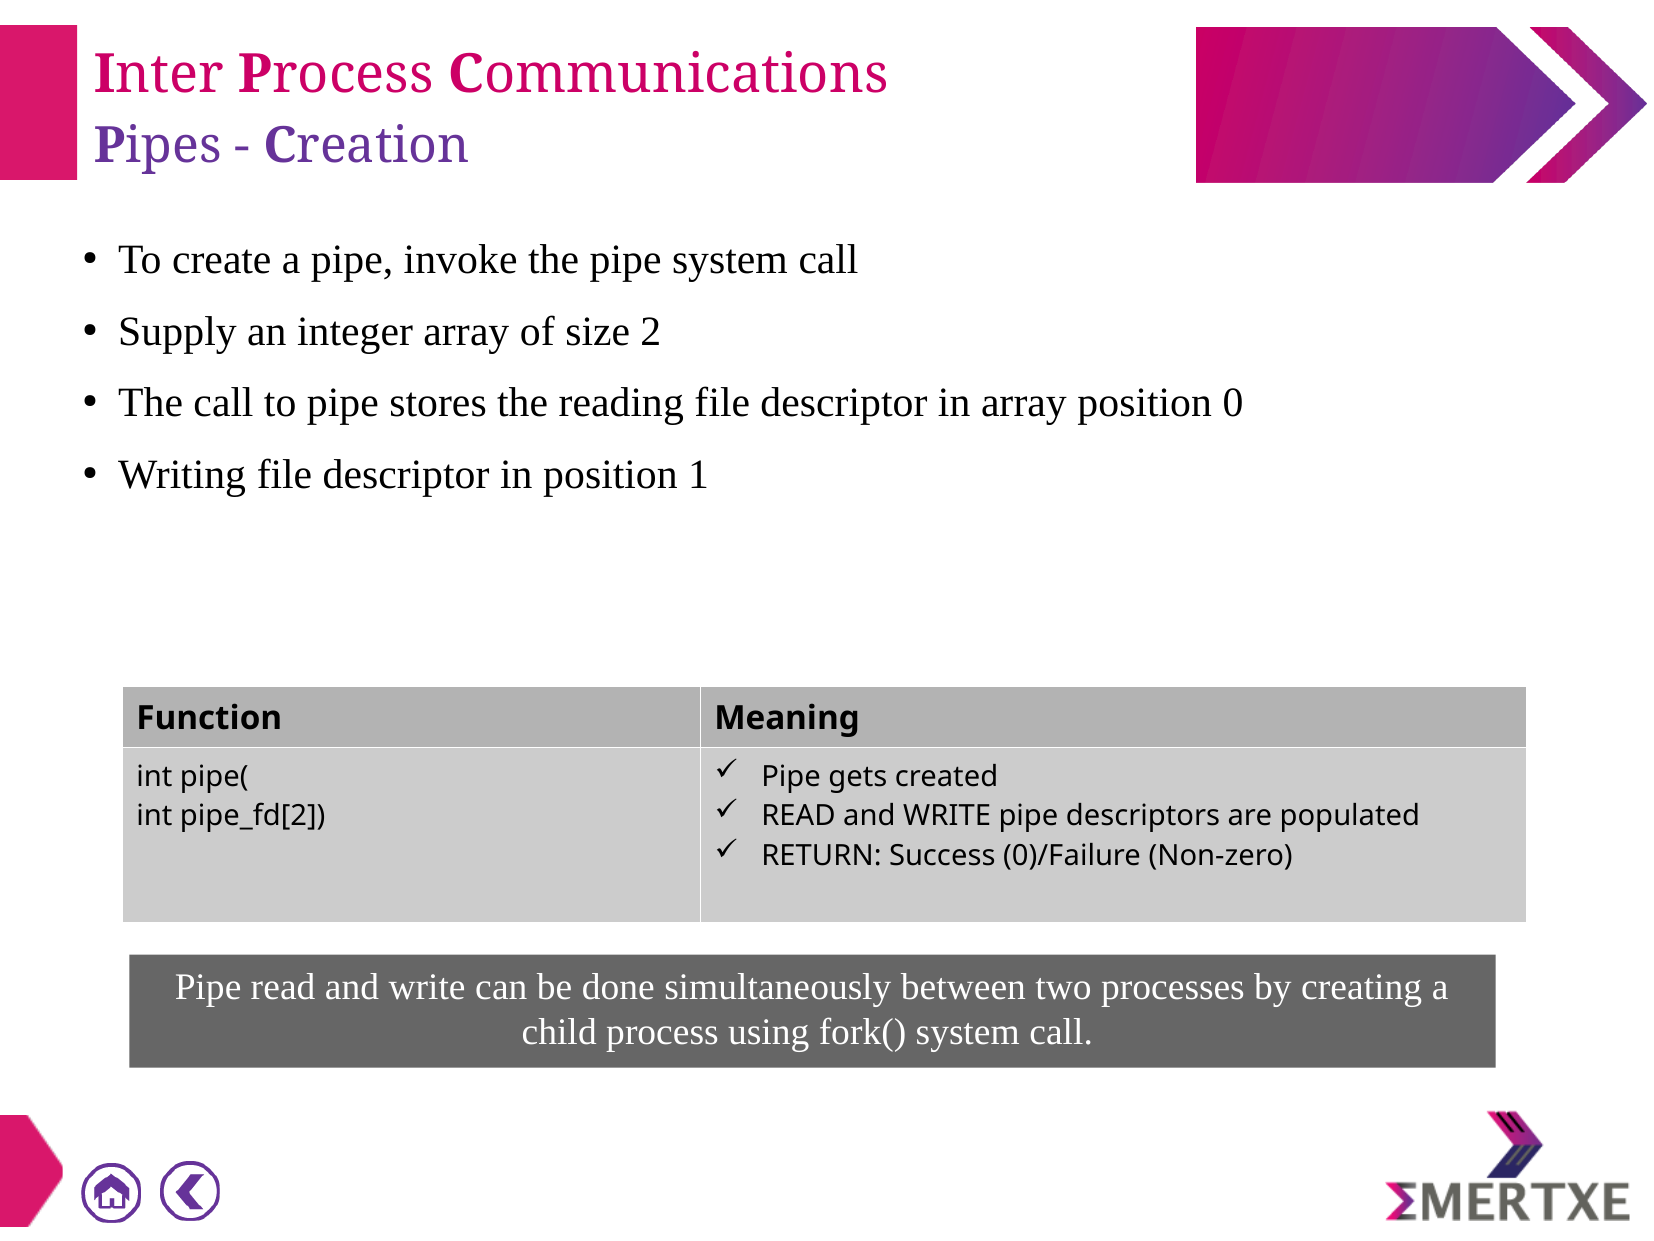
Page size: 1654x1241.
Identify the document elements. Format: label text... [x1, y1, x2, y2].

picture [160, 1161, 220, 1221]
list To create a pipe, invoke the pipe system call Supply an integer array of size 2 The call to pipe stores the reading file descriptor in array position 0 Writing file descriptor in position 1 [82, 240, 1571, 1094]
table_header Function [123, 687, 700, 747]
table_cell Pipe gets created READ and WRITE pipe descriptors are populated RETURN: Success (0)/Failure (Non-zero) [701, 748, 1526, 922]
table_header Meaning [701, 687, 1526, 747]
picture [1385, 1107, 1631, 1221]
table_cell int pipe( int pipe_fd[2]) [123, 748, 700, 922]
picture [1571, 27, 1647, 183]
title Inter Process Communications Pipes - Creation [93, 2, 1571, 210]
text_box Pipe read and write can be done simultaneously between two processes by creating a child process using fork() system call. [129, 954, 1496, 1068]
picture [81, 1163, 141, 1223]
